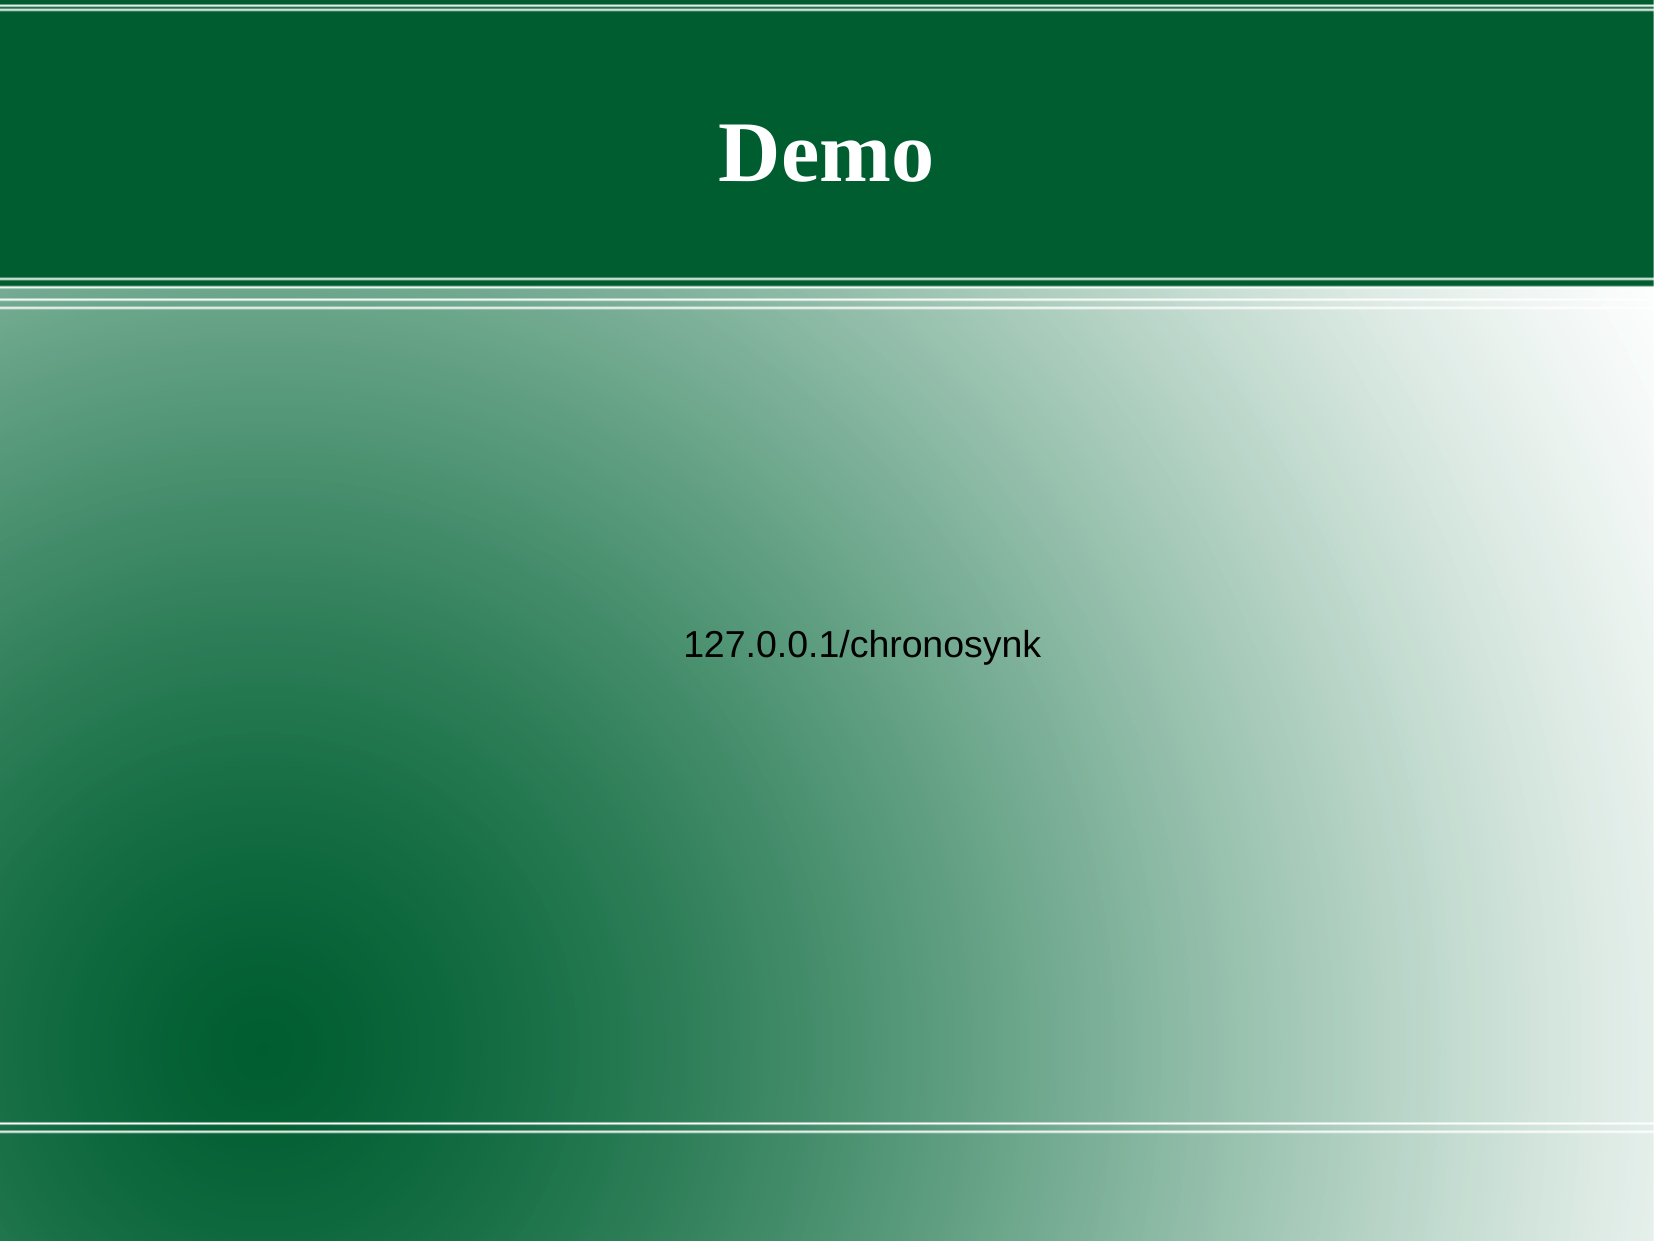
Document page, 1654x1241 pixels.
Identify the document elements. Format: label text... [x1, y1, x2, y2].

picture [0, 0, 1654, 1241]
list 127.0.0.1/chronosynk [82, 337, 1571, 1052]
title Demo [82, 49, 1571, 257]
